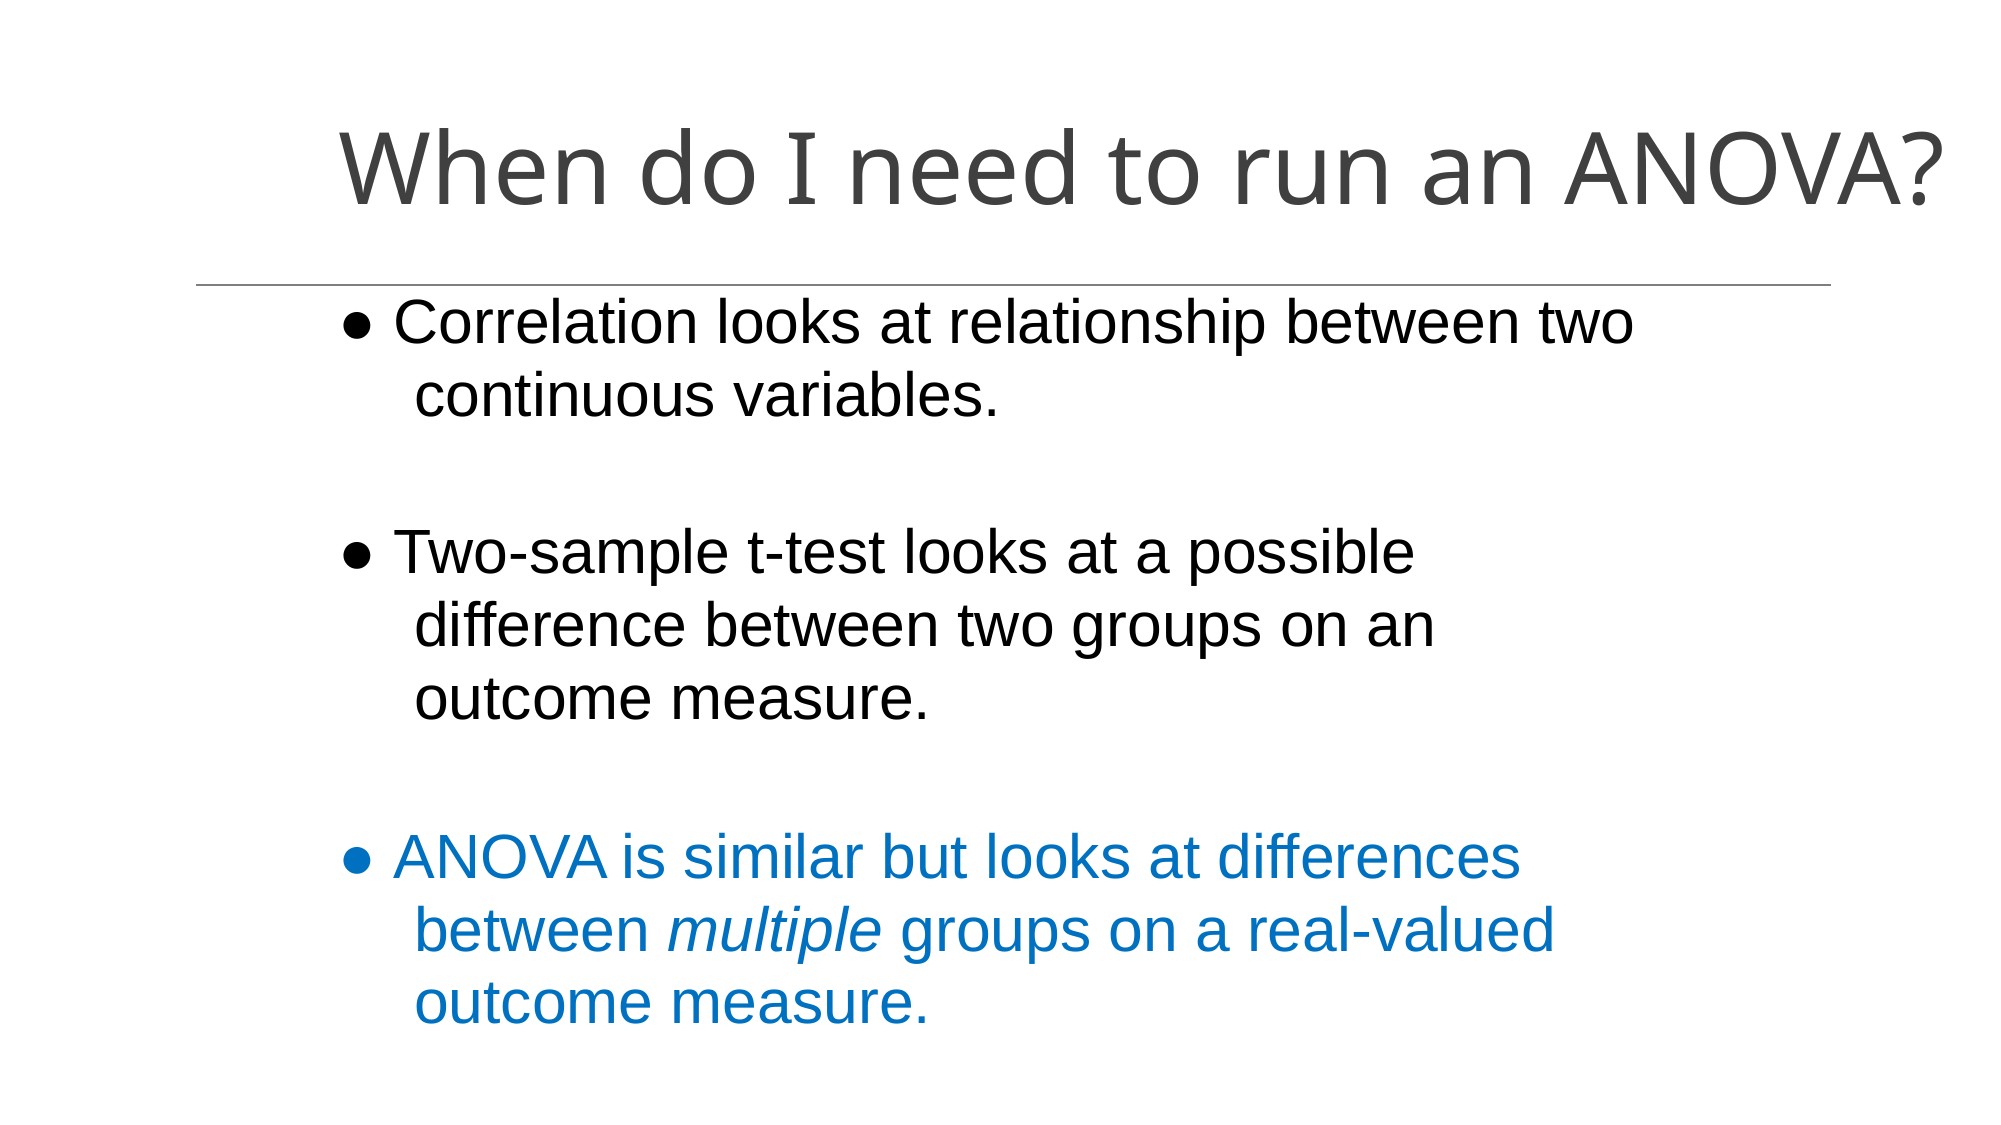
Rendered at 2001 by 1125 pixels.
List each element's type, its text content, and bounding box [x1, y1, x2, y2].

text_box continuous variables. [414, 360, 1002, 430]
text_box [0, 0, 1126, 1125]
text_box difference between two groups on an [414, 589, 1439, 660]
text_box outcome measure. [414, 662, 932, 733]
text_box outcome measure. [414, 967, 932, 1038]
text_box ● ANOVA is similar but looks at differences [338, 822, 1533, 892]
text_box ● Correlation looks at relationship between two [338, 287, 1672, 357]
text_box between multiple groups on a real-valued [414, 894, 1558, 965]
text_box When do I need to run an ANOVA? [339, 97, 2001, 215]
text_box ● Two-sample t-test looks at a possible [338, 517, 1422, 587]
